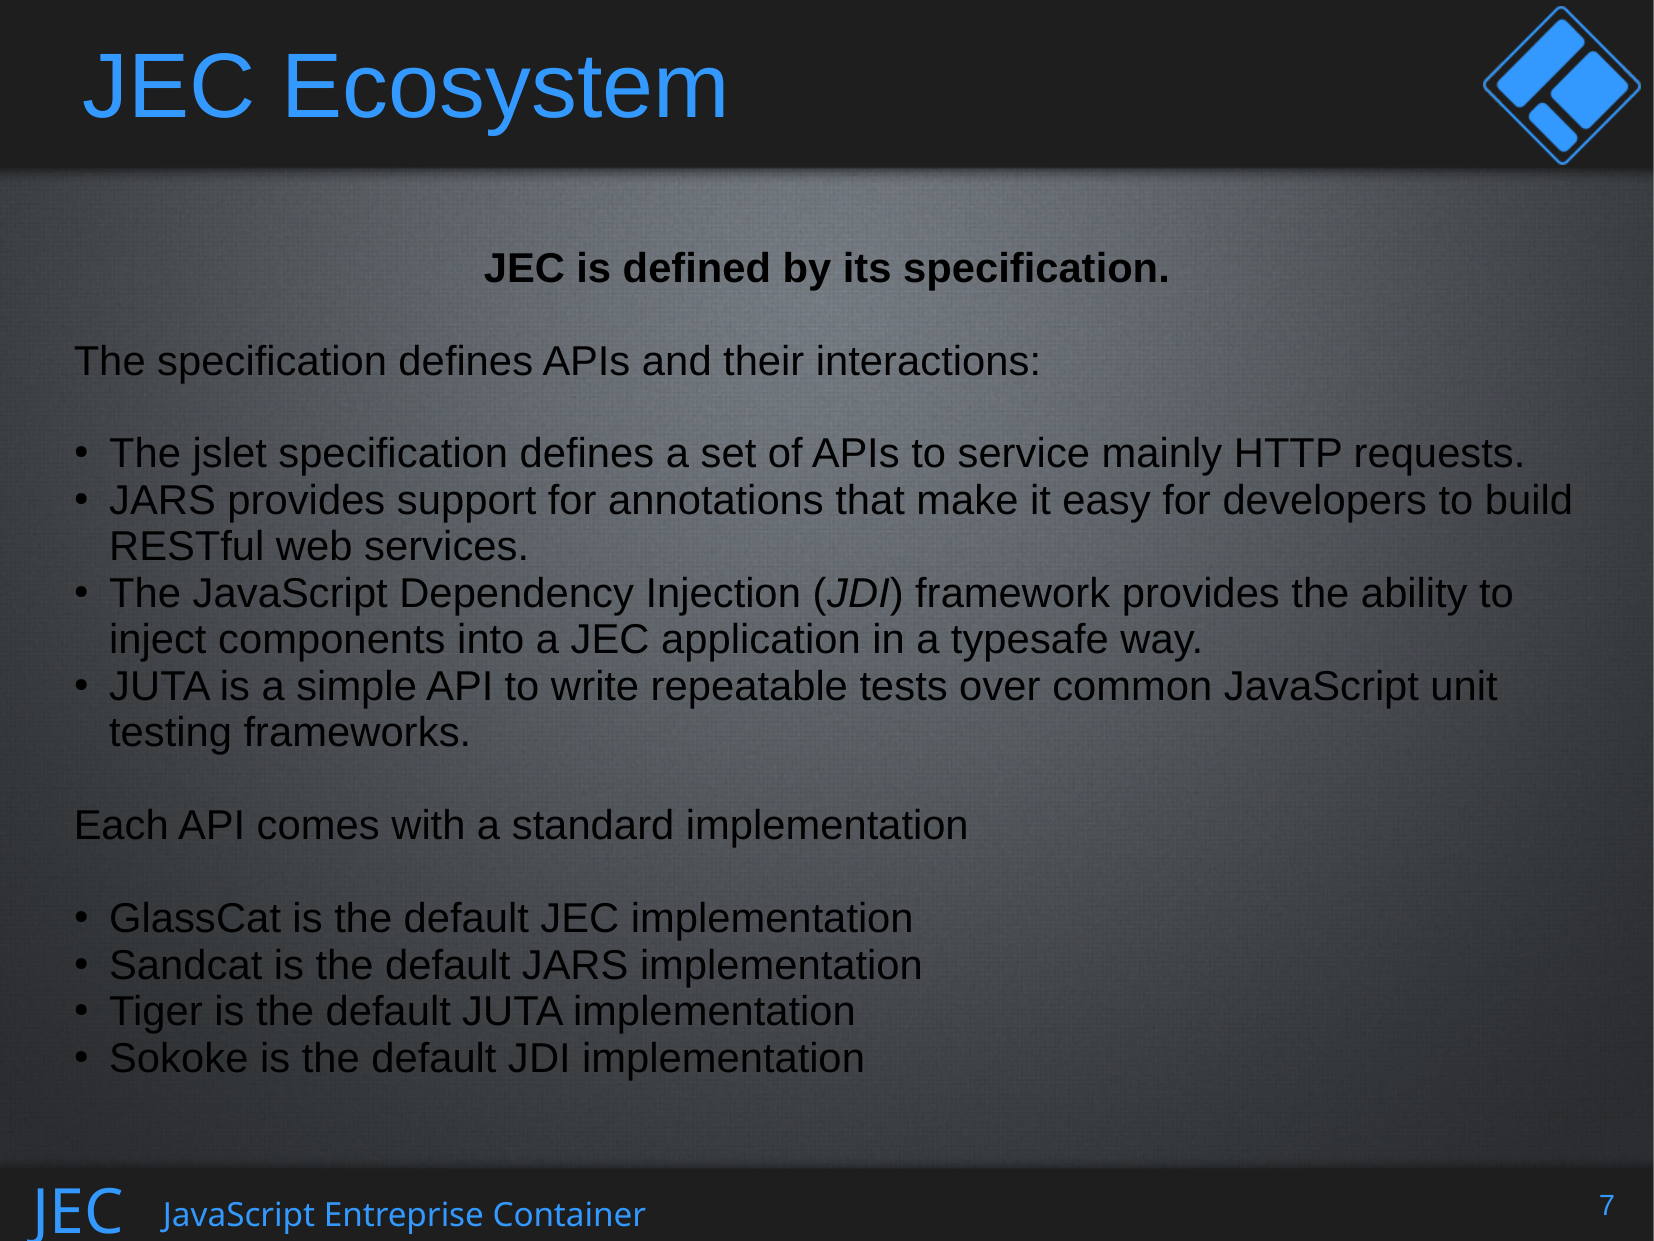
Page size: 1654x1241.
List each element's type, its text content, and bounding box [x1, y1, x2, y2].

text_box JEC [17, 1159, 149, 1241]
picture [0, 0, 1654, 1241]
text_box JavaScript Entreprise Container [148, 1183, 651, 1241]
title JEC Ecosystem [82, 23, 1441, 147]
text_box JEC is defined by its specification. The specification defines APIs and their interactions: The jslet specification defines a set of APIs to service mainly HTTP requests. JARS provides support for annotations that make it easy for developers to build RESTful web services. The JavaScript Dependency Injection (JDI) framework provides the ability to inject components into a JEC application in a typesafe way. JUTA is a simple API to write repeatable tests over common JavaScript unit testing frameworks. Each API comes with a standard implementation GlassCat is the default JEC implementation Sandcat is the default JARS implementation Tiger is the default JUTA implementation Sokoke is the default JDI implementation [59, 236, 1595, 1095]
text_box 7 [744, 1181, 1630, 1229]
